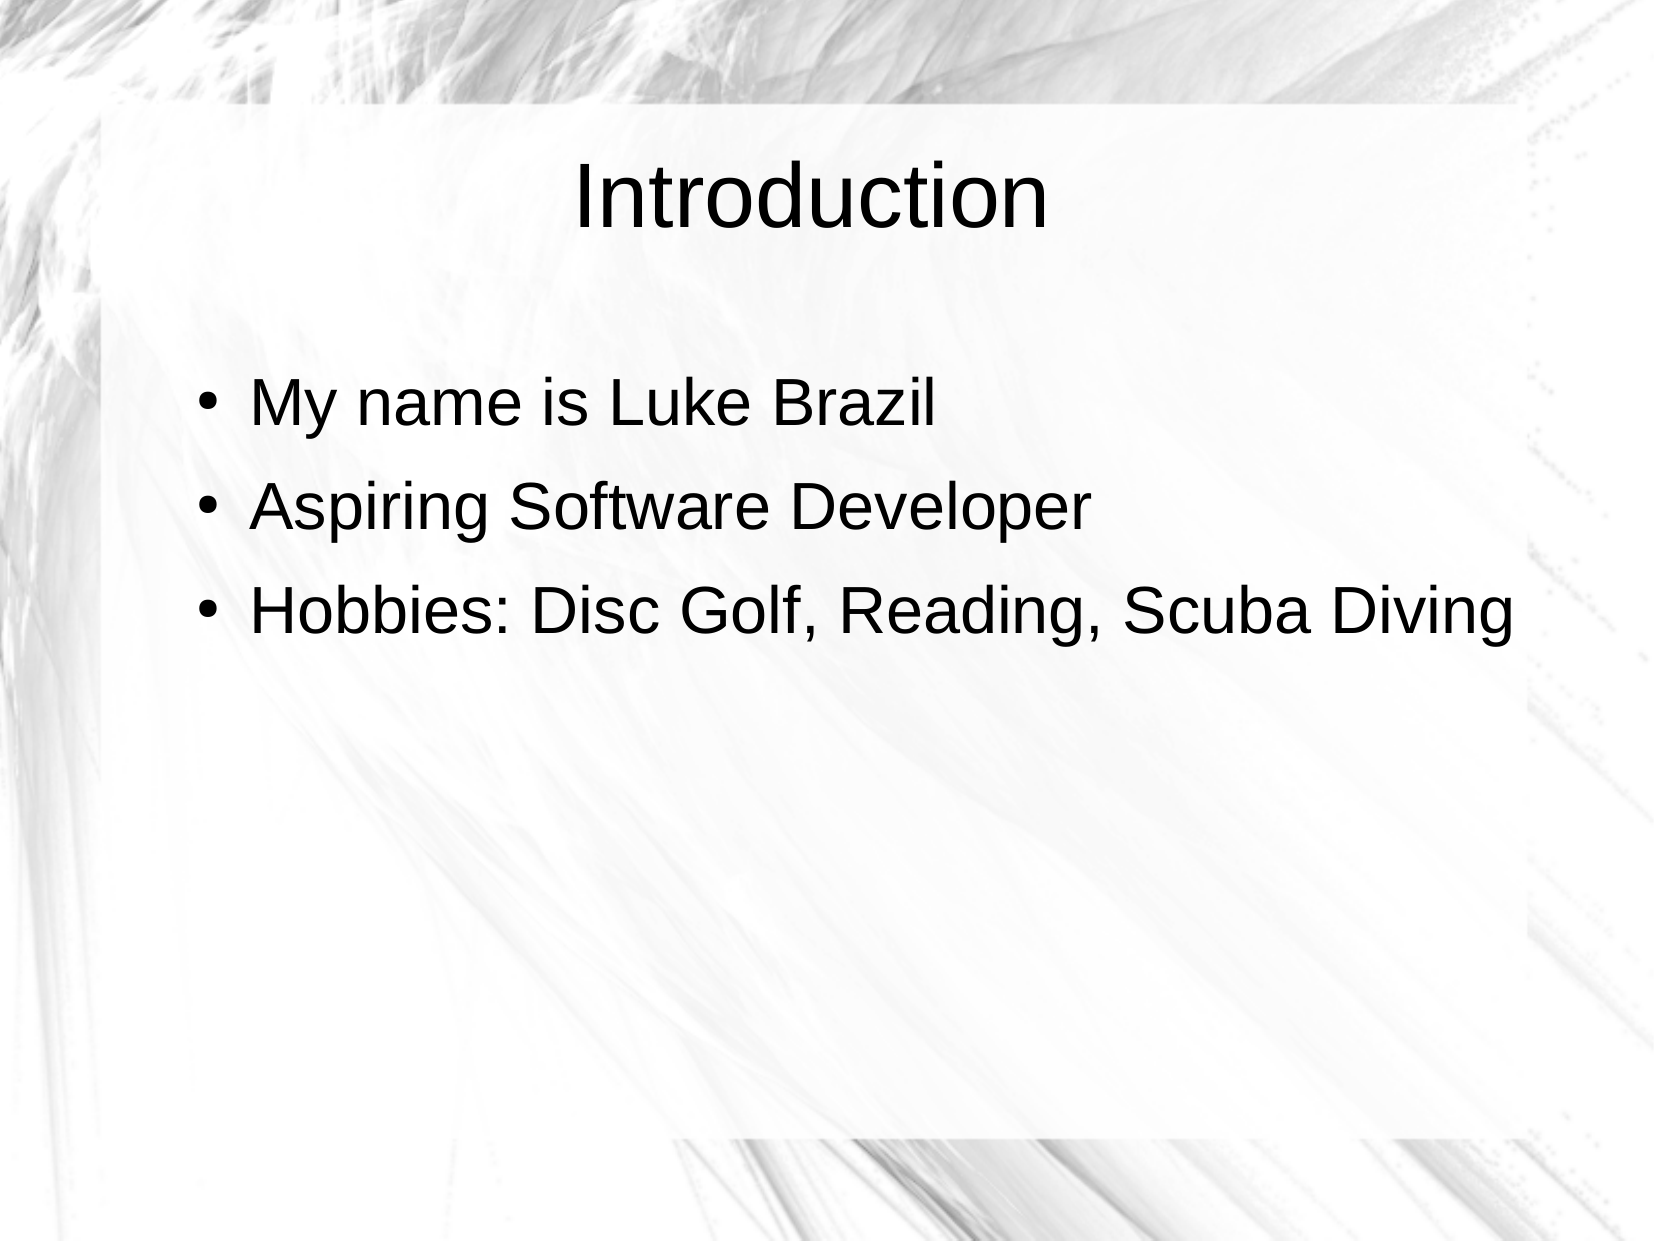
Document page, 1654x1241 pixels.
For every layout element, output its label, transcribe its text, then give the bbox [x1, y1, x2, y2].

list My name is Luke Brazil Aspiring Software Developer Hobbies: Disc Golf, Reading, Scuba Diving [178, 364, 1570, 1147]
title Introduction [118, 112, 1506, 281]
picture [0, 0, 1654, 1241]
